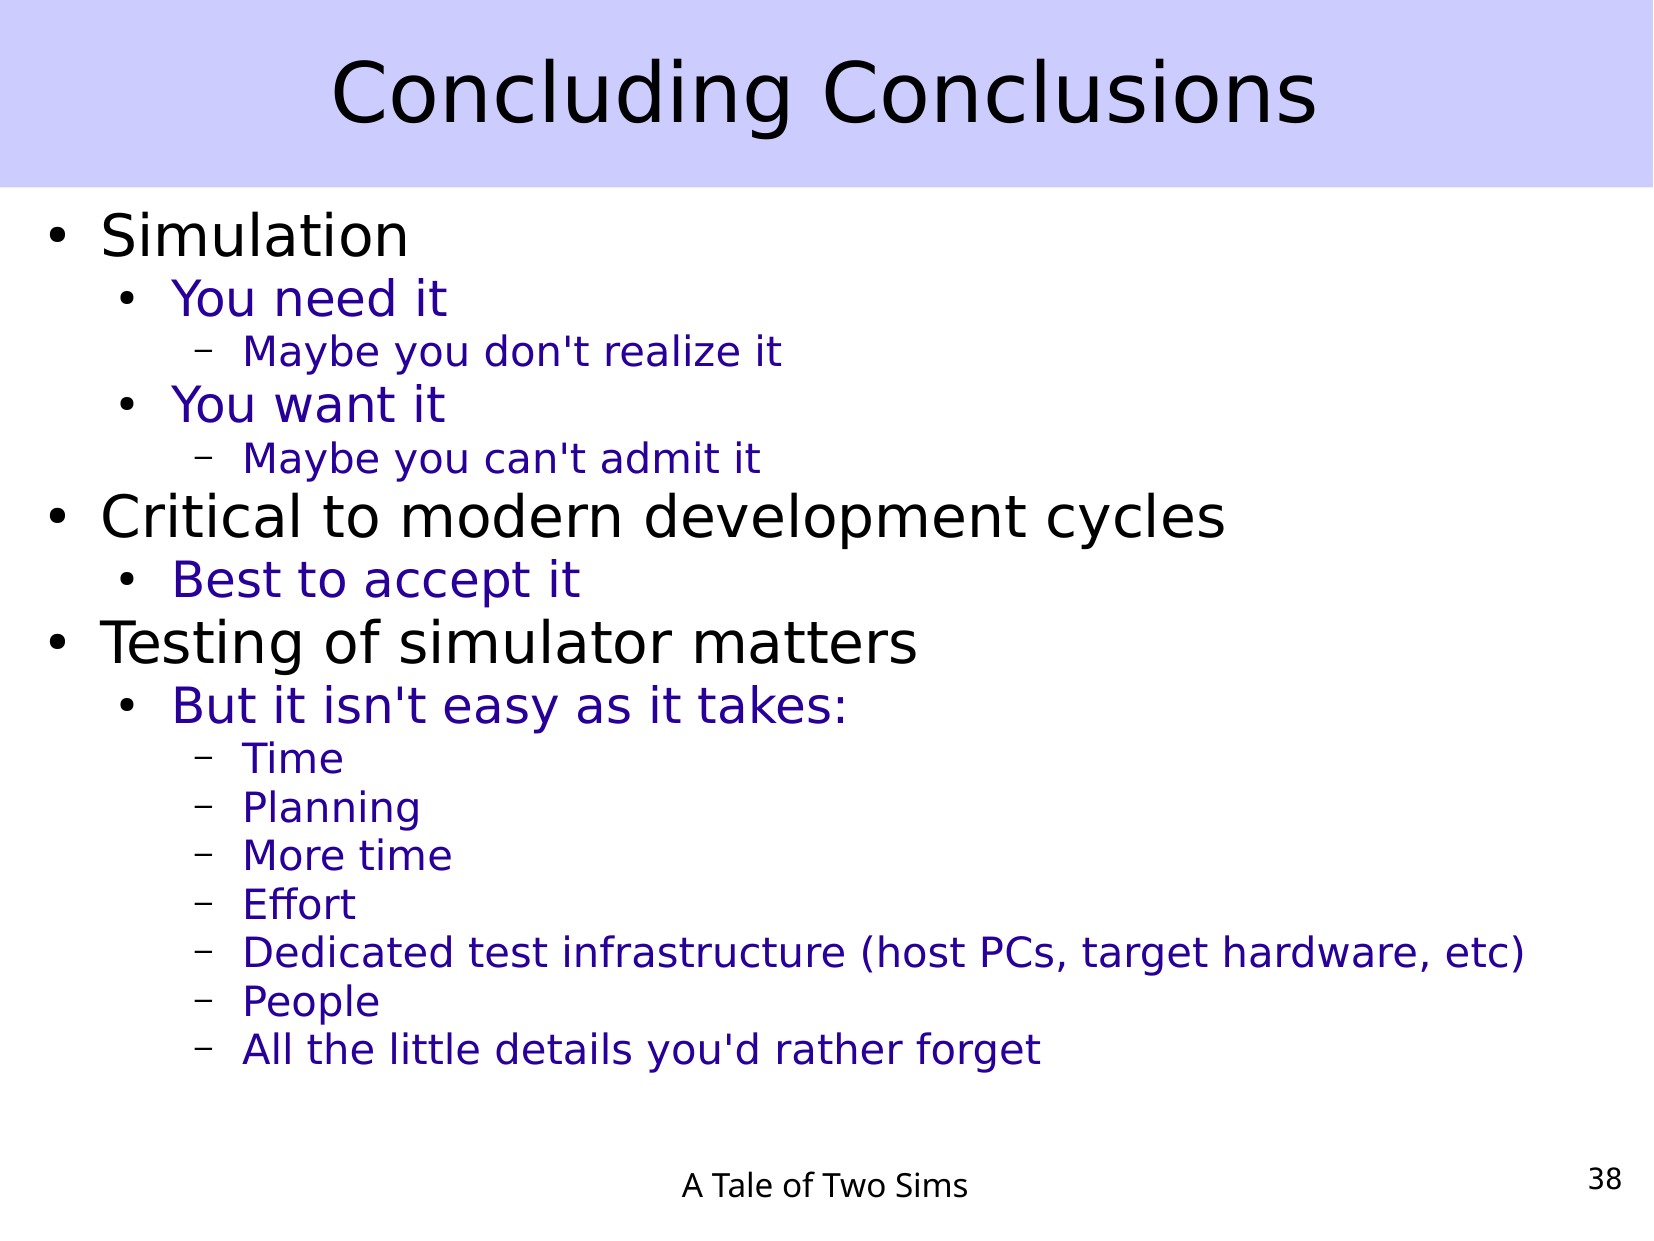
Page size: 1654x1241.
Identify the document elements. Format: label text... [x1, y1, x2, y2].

list Simulation You need it Maybe you don't realize it You want it Maybe you can't admit it Critical to modern development cycles Best to accept it Testing of simulator matters But it isn't easy as it takes: Time Planning More time Effort Dedicated test infrastructure (host PCs, target hardware, etc) People All the little details you'd rather forget [29, 201, 1620, 1151]
title Concluding Conclusions [0, 0, 1651, 188]
